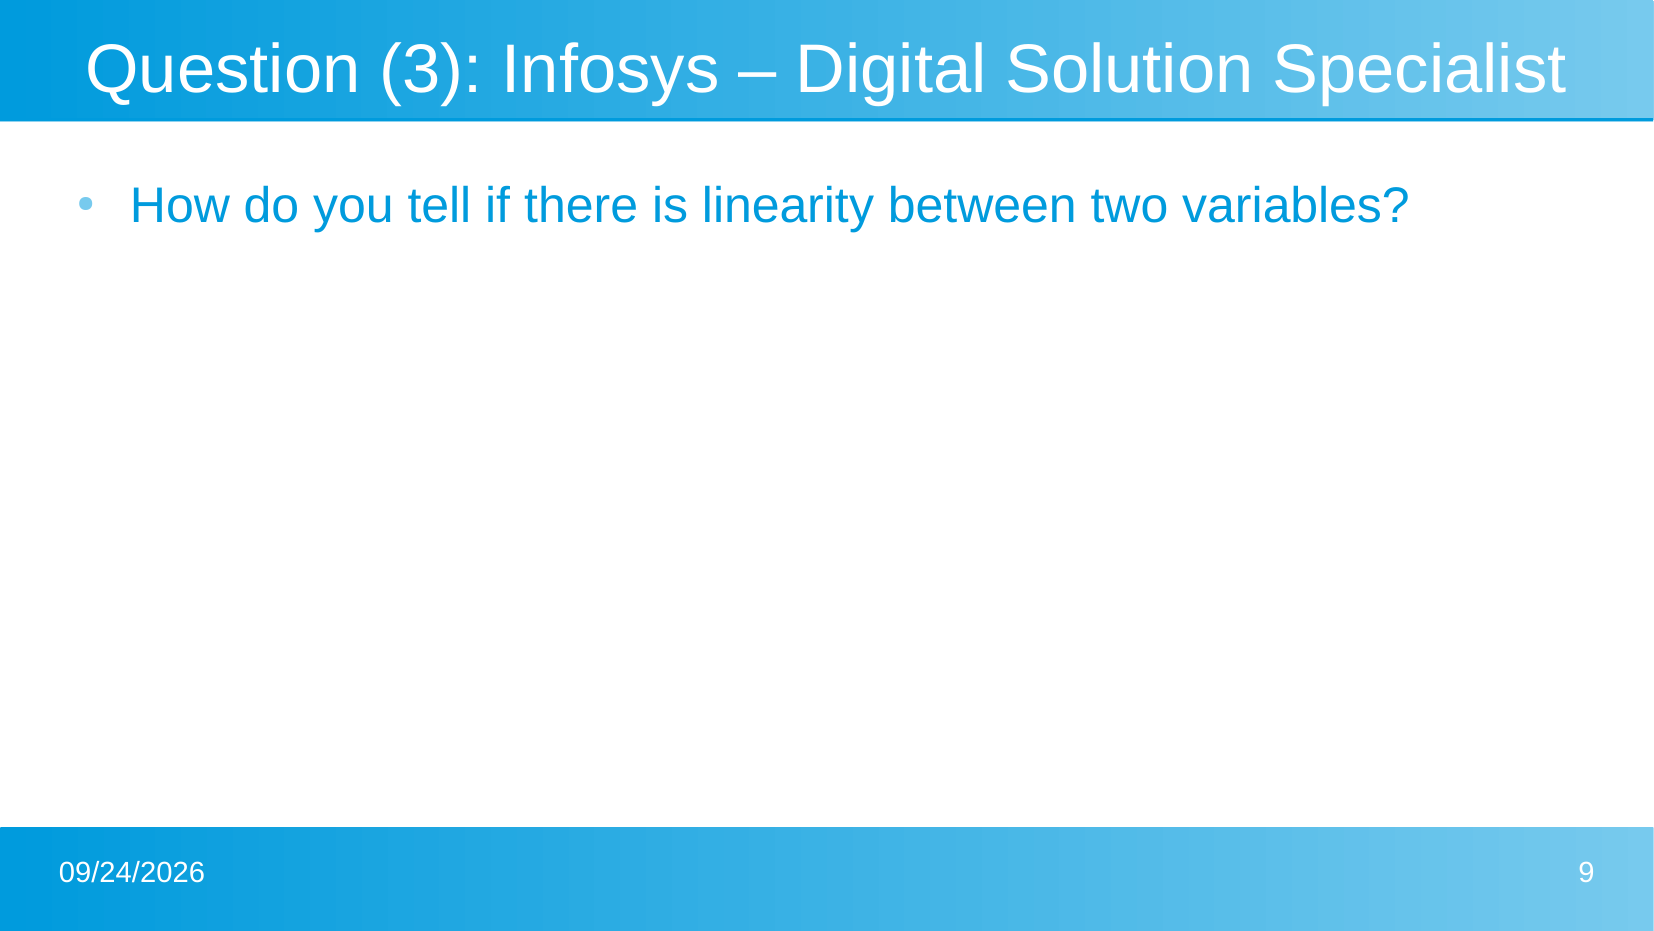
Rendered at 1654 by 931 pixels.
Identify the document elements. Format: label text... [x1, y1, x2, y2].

title Question (3): Infosys – Digital Solution Specialist [59, 29, 1595, 108]
list How do you tell if there is linearity between two variables? [59, 177, 1595, 768]
